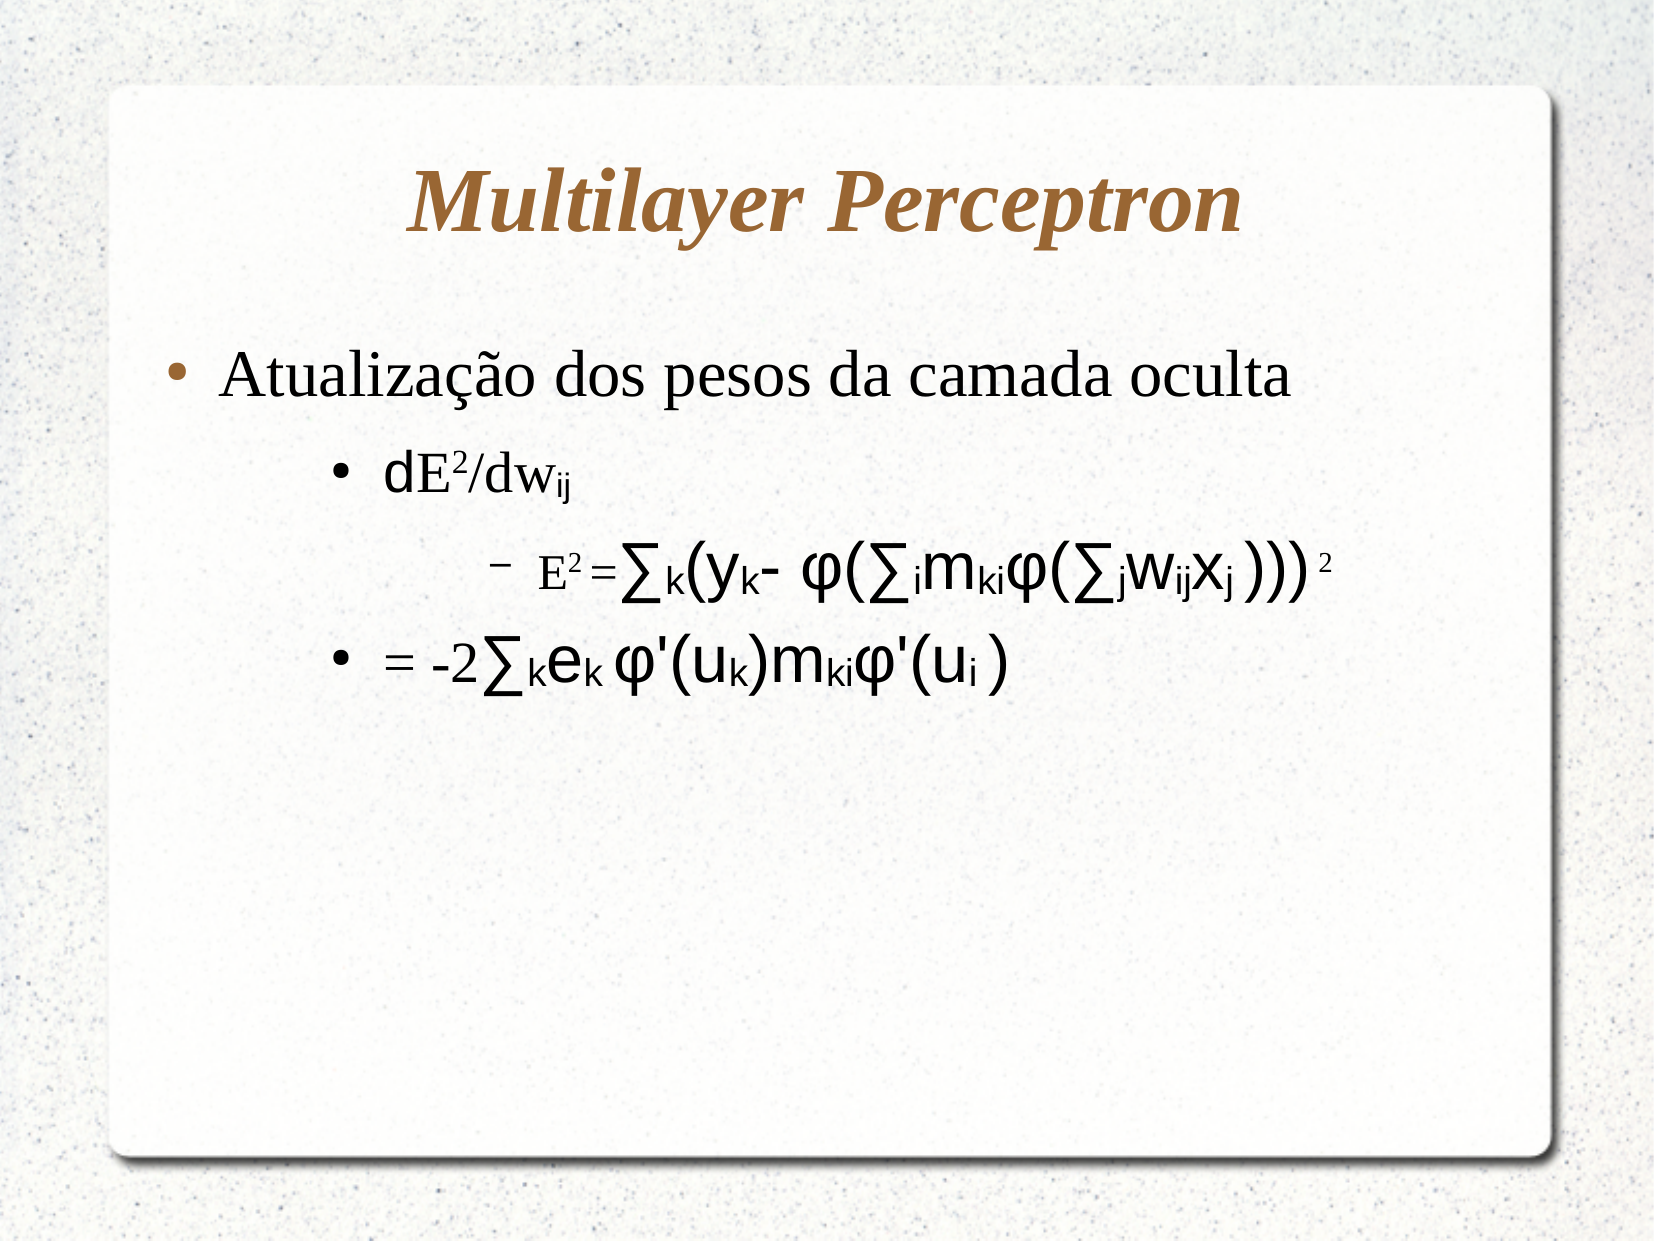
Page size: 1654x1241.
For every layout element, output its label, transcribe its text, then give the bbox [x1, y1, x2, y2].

list Atualização dos pesos da camada oculta dE2/dwij E2 =∑k(yk- φ(∑imkiφ(∑jwijxj ))) 2 = -2∑kek φ'(uk)mkiφ'(ui ) [147, 336, 1506, 1241]
picture [0, 0, 1654, 1241]
title Multilayer Perceptron [118, 96, 1536, 304]
